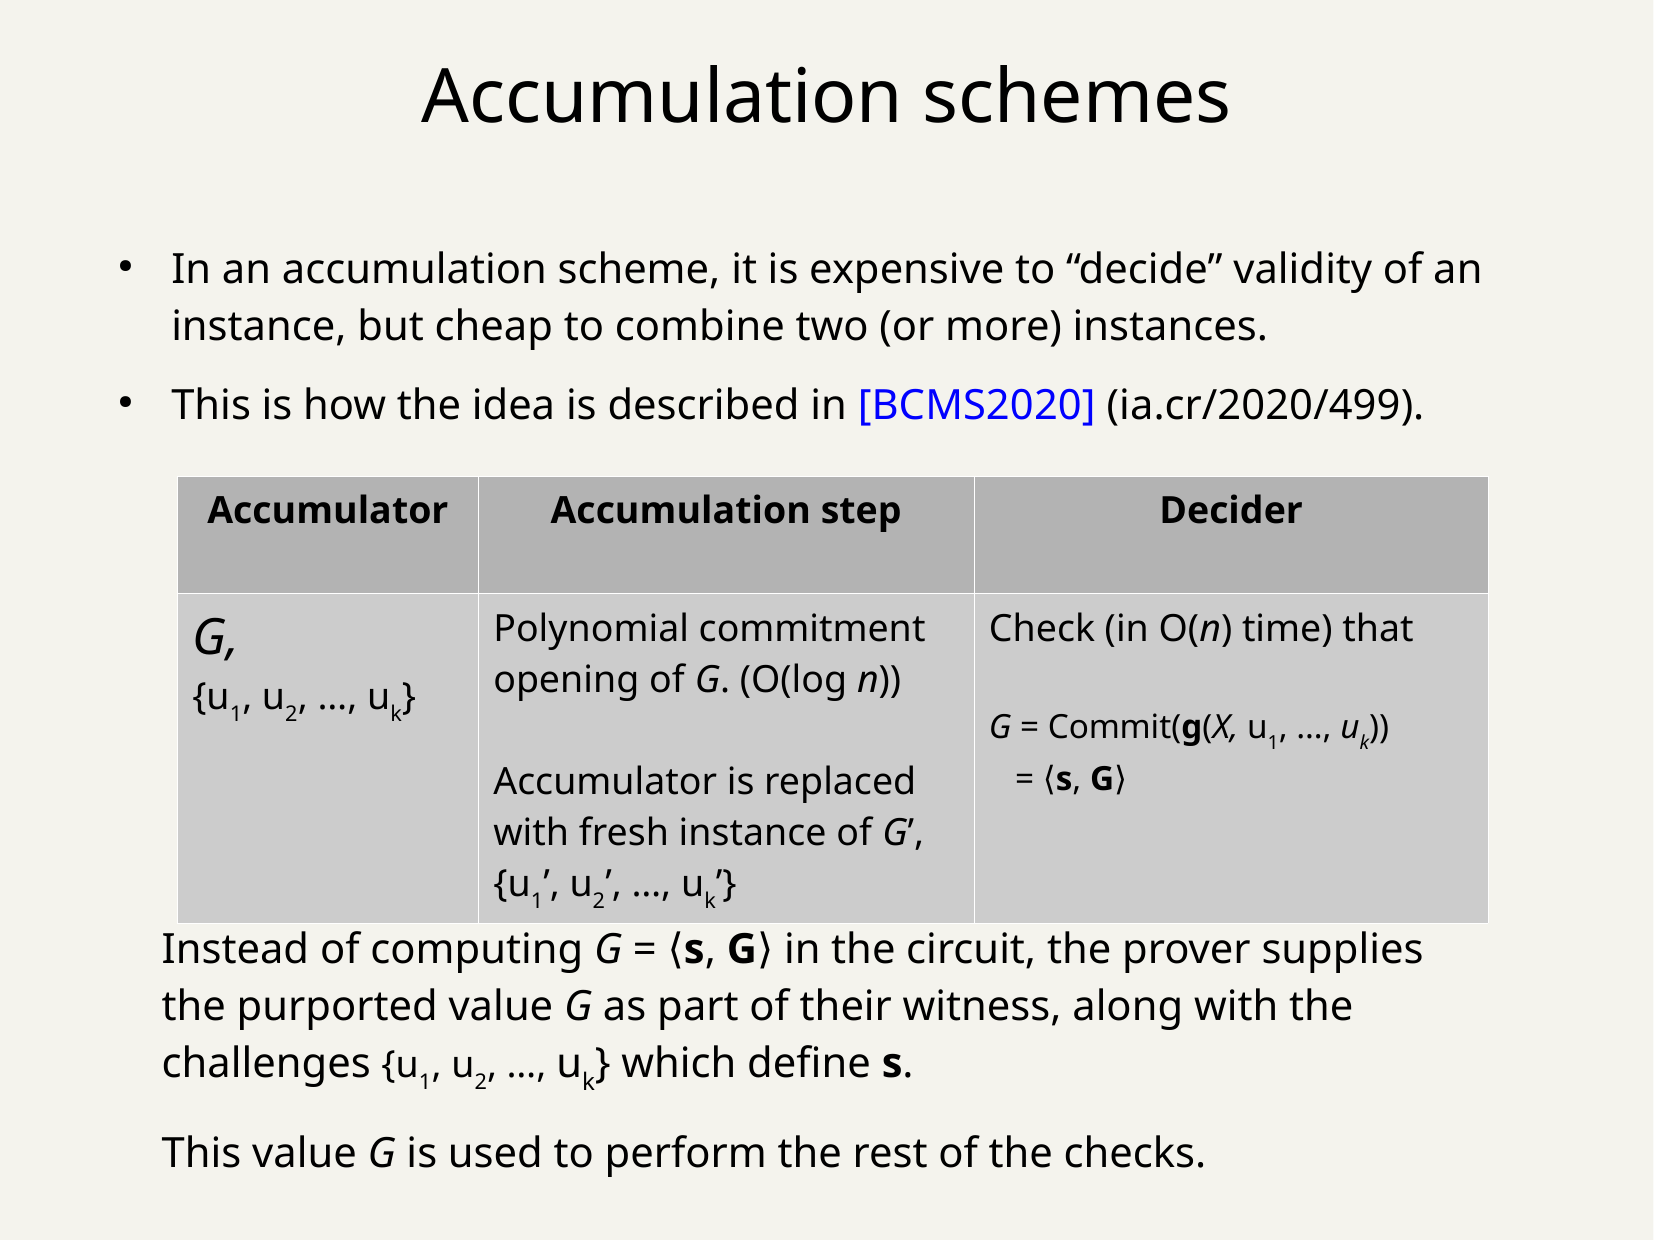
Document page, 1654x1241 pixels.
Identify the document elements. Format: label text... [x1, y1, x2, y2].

table_header Accumulator [178, 477, 478, 593]
text_box Instead of computing G = ⟨s, G⟩ in the circuit, the prover supplies the purported value G as part of their witness, along with the challenges {u1, u2, …, uk} which define s. This value G is used to perform the rest of the checks. [146, 910, 1489, 1170]
table_cell Check (in O(n) time) that G = Commit(g(X, u1, …, uk)) = ⟨s, G⟩ [975, 594, 1488, 910]
table_cell G, {u1, u2, …, uk} [178, 594, 478, 910]
table_header Decider [975, 477, 1488, 593]
table_header Accumulation step [479, 477, 974, 593]
list In an accumulation scheme, it is expensive to “decide” validity of an instance, but cheap to combine two (or more) instances. This is how the idea is described in [BCMS2020] (ia.cr/2020/499). [100, 159, 1524, 526]
table_cell Polynomial commitment opening of G. (O(log n)) Accumulator is replaced with fresh instance of G’, {u1’, u2’, …, uk’} [479, 594, 974, 910]
title Accumulation schemes [82, 23, 1571, 164]
